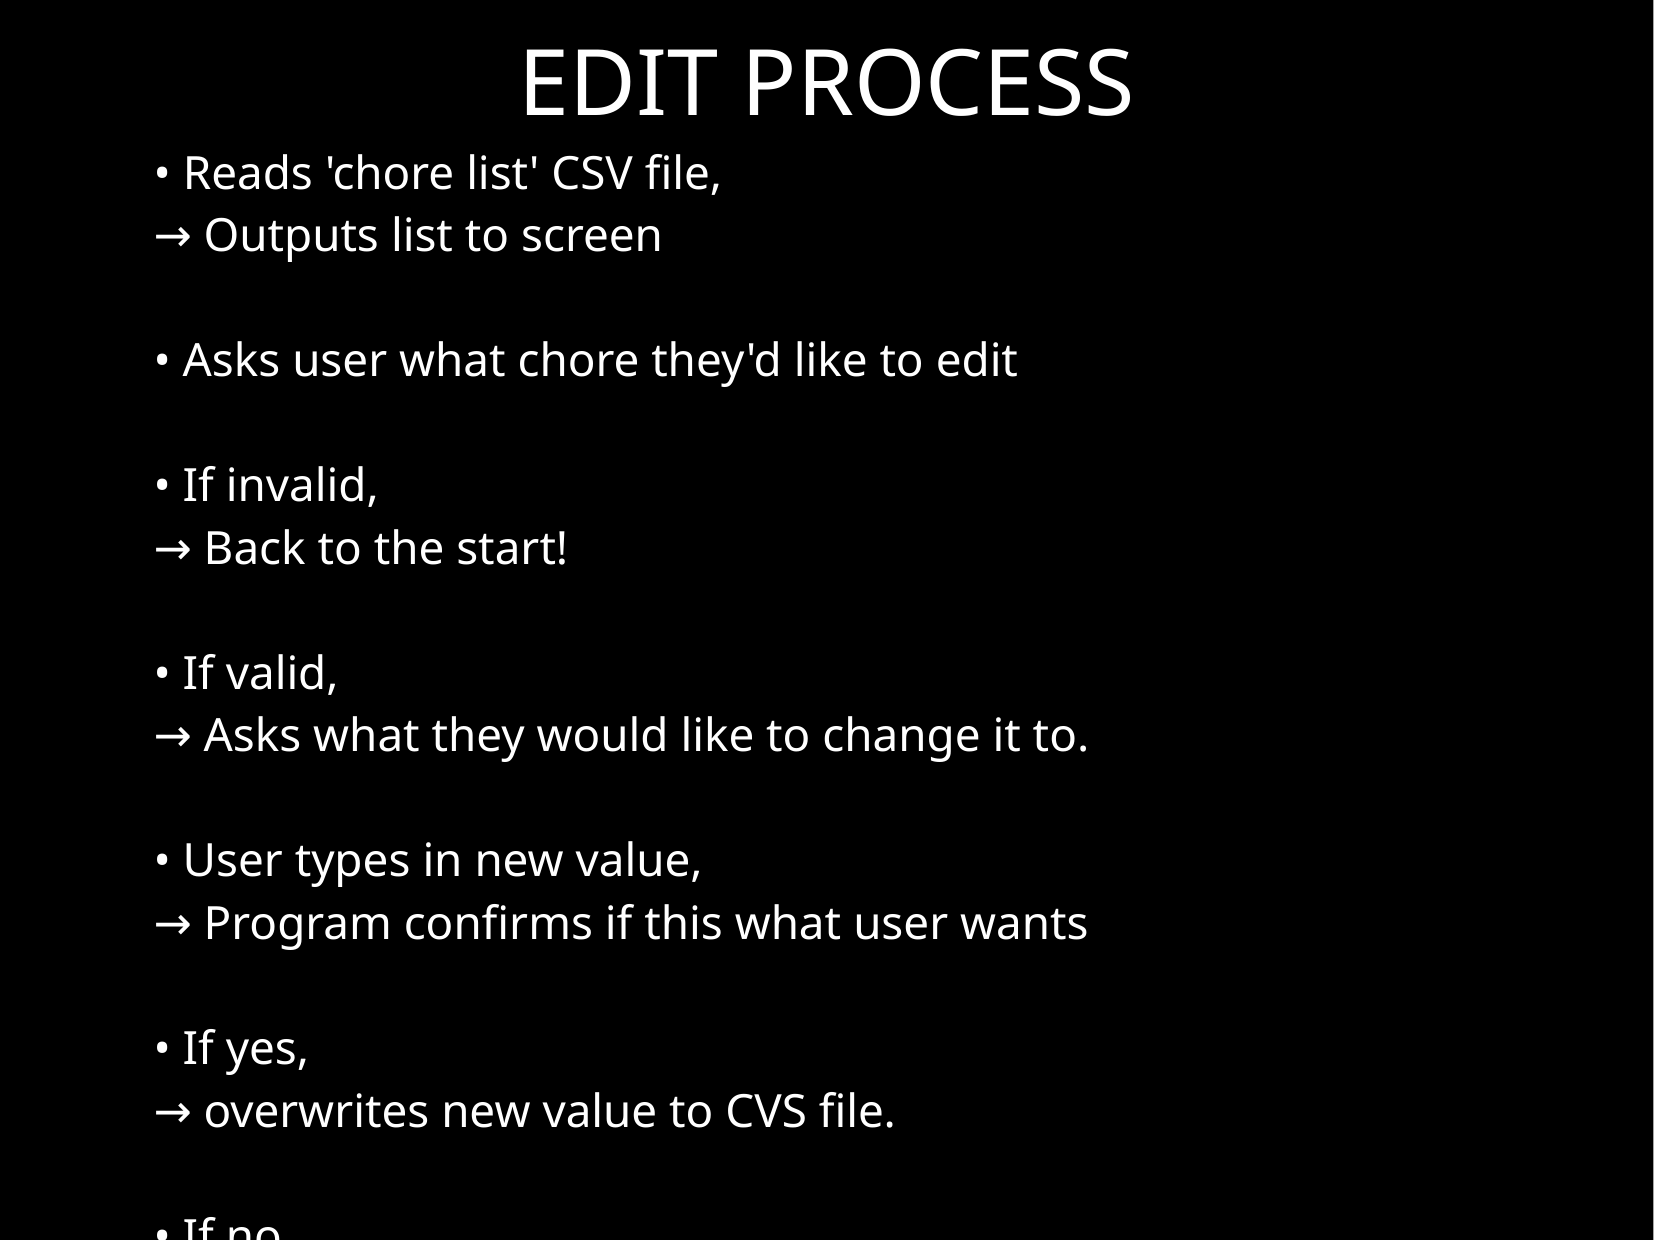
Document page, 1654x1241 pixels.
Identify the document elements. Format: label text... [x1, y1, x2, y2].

title EDIT PROCESS [82, 0, 1571, 140]
list • Reads 'chore list' CSV file, → Outputs list to screen • Asks user what chore they'd like to edit • If invalid, → Back to the start! • If valid, → Asks what they would like to change it to. • User types in new value, → Program confirms if this what user wants • If yes, → overwrites new value to CVS file. • If no, → Back to the start! [82, 140, 1571, 1241]
